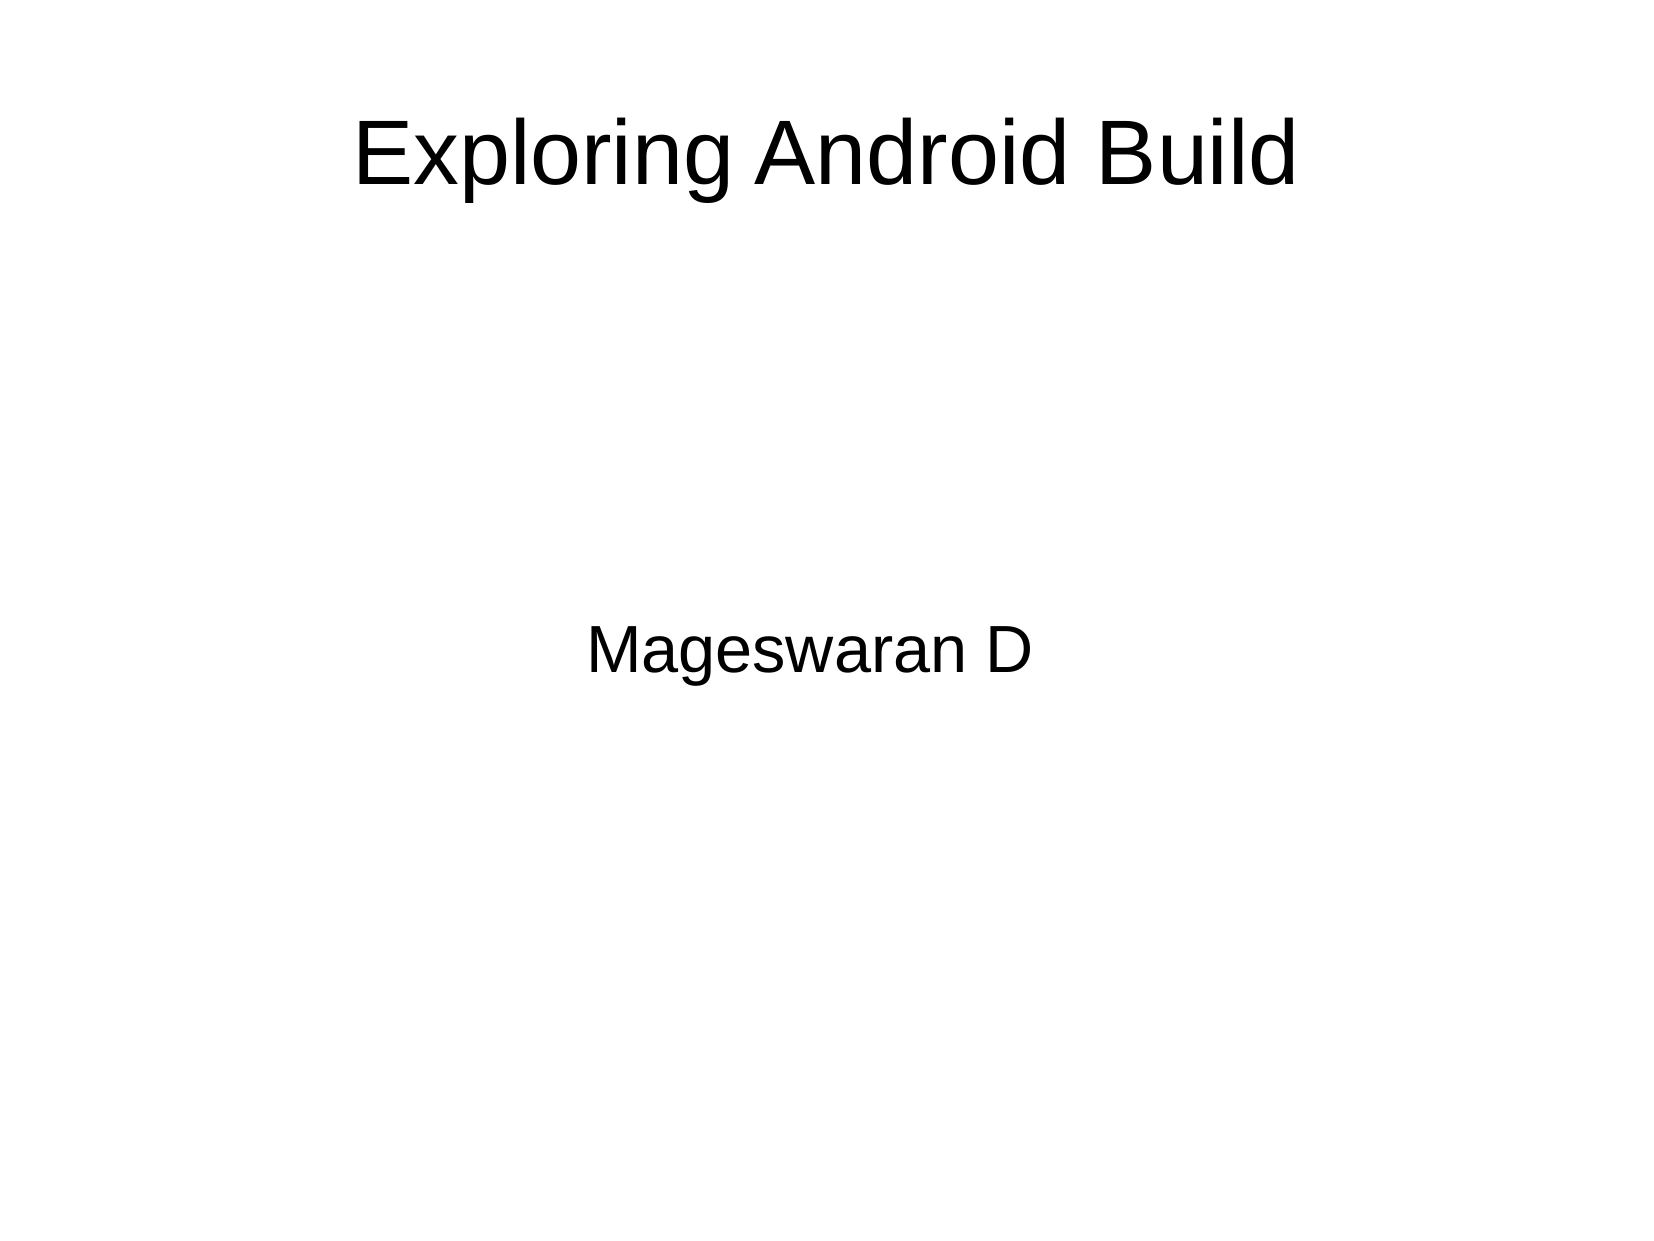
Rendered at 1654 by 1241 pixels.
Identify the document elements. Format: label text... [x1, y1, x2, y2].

subtitle Mageswaran D [82, 290, 1538, 1010]
title Exploring Android Build [82, 49, 1571, 257]
